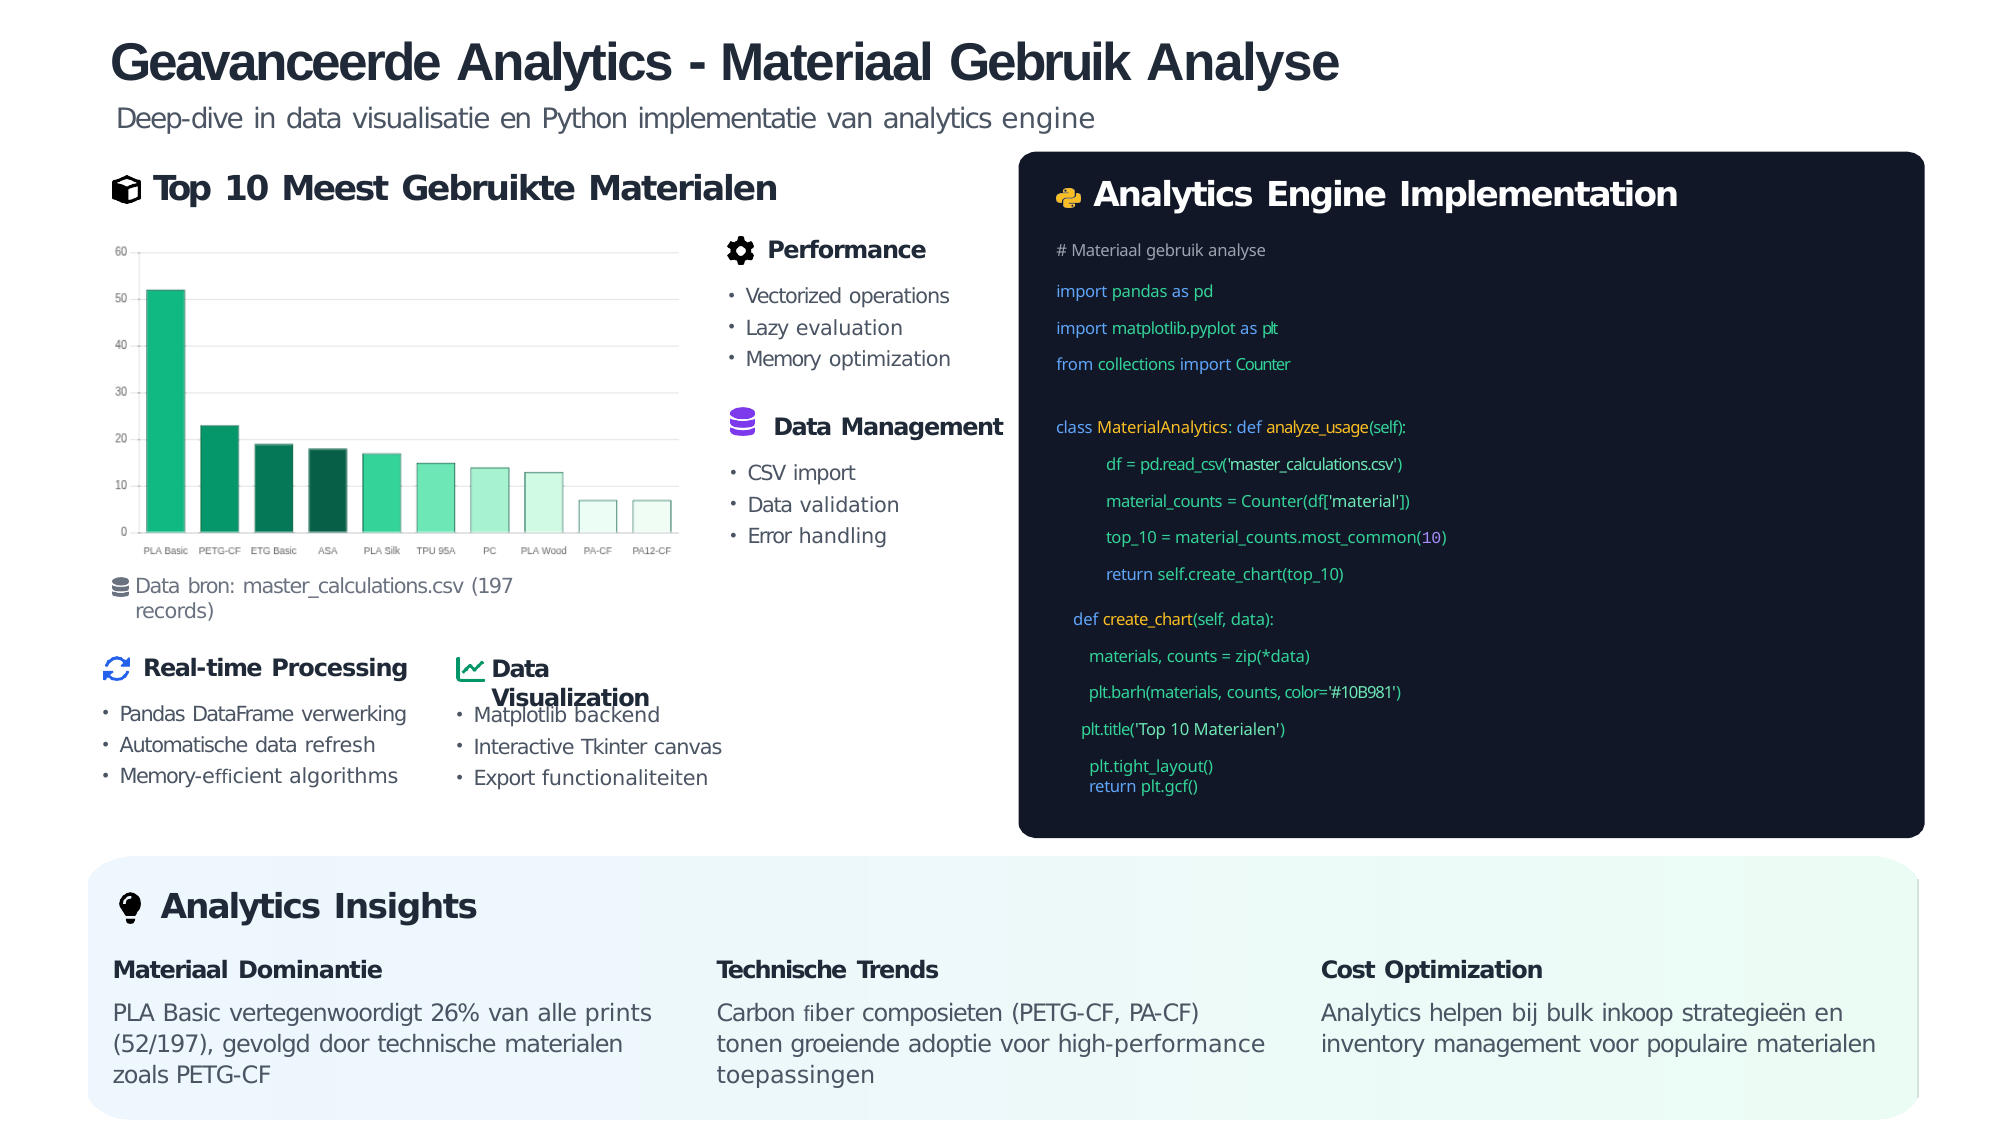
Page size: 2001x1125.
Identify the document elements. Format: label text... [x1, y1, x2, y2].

text_box Data bron: master_calculations.csv (197 records) [132, 570, 599, 623]
text_box Real-time Processing [141, 649, 425, 682]
picture [730, 407, 755, 436]
text_box Vectorized operations Lazy evaluation Memory optimization [726, 274, 997, 371]
text_box Technische Trends [714, 951, 944, 984]
text_box Materiaal Dominantie [110, 951, 467, 984]
text_box PLA Basic vertegenwoordigt 26% van alle prints (52/197), gevolgd door technische materialen zoals PETG-CF [110, 993, 681, 1089]
text_box Data Visualization [489, 651, 718, 693]
text_box Carbon ﬁber composieten (PETG-CF, PA-CF) tonen groeiende adoptie voor high-performance toepassingen [714, 993, 1266, 1089]
text_box CSV import Data validation Error handling [728, 451, 922, 548]
title Geavanceerde Analytics - Materiaal Gebruik Analyse [107, 24, 1358, 91]
text_box Matplotlib backend Interactive Tkinter canvas Export functionaliteiten [454, 693, 774, 790]
text_box # Materiaal gebruik analyse import pandas as pd import matplotlib.pyplot as plt from collections import Counter class MaterialAnalytics: def analyze_usage(self): df = pd.read_csv('master_calculations.csv') material_counts = Counter(df['material']) top_10 = material_counts.most_common(10) return self.create_chart(top_10) def create_chart(self, data): materials, counts = zip(*data) plt.barh(materials, counts, color='#10B981') plt.title('Top 10 Materialen') plt.tight_layout() return plt.gcf() [1054, 237, 1925, 796]
text_box Analytics Engine Implementation [1091, 169, 1890, 214]
text_box [1018, 151, 1925, 839]
picture [103, 656, 130, 681]
text_box Deep-dive in data visualisatie en Python implementatie van analytics engine [113, 98, 1122, 134]
picture [1056, 188, 1081, 208]
text_box Pandas DataFrame verwerking Automatische data refresh Memory-eﬃcient algorithms [100, 692, 409, 789]
text_box Cost Optimization [1318, 951, 1595, 984]
picture [727, 236, 754, 265]
picture [88, 856, 1919, 1120]
picture [456, 657, 485, 682]
text_box Top 10 Meest Gebruikte Materialen [151, 163, 827, 208]
text_box Analytics helpen bij bulk inkoop strategieën en inventory management voor populaire materialen [1318, 993, 1952, 1058]
picture [112, 242, 679, 561]
text_box Performance [765, 231, 927, 264]
picture [112, 175, 141, 204]
picture [112, 577, 129, 597]
text_box Analytics Insights [158, 881, 561, 926]
text_box Data Management [771, 409, 1028, 441]
